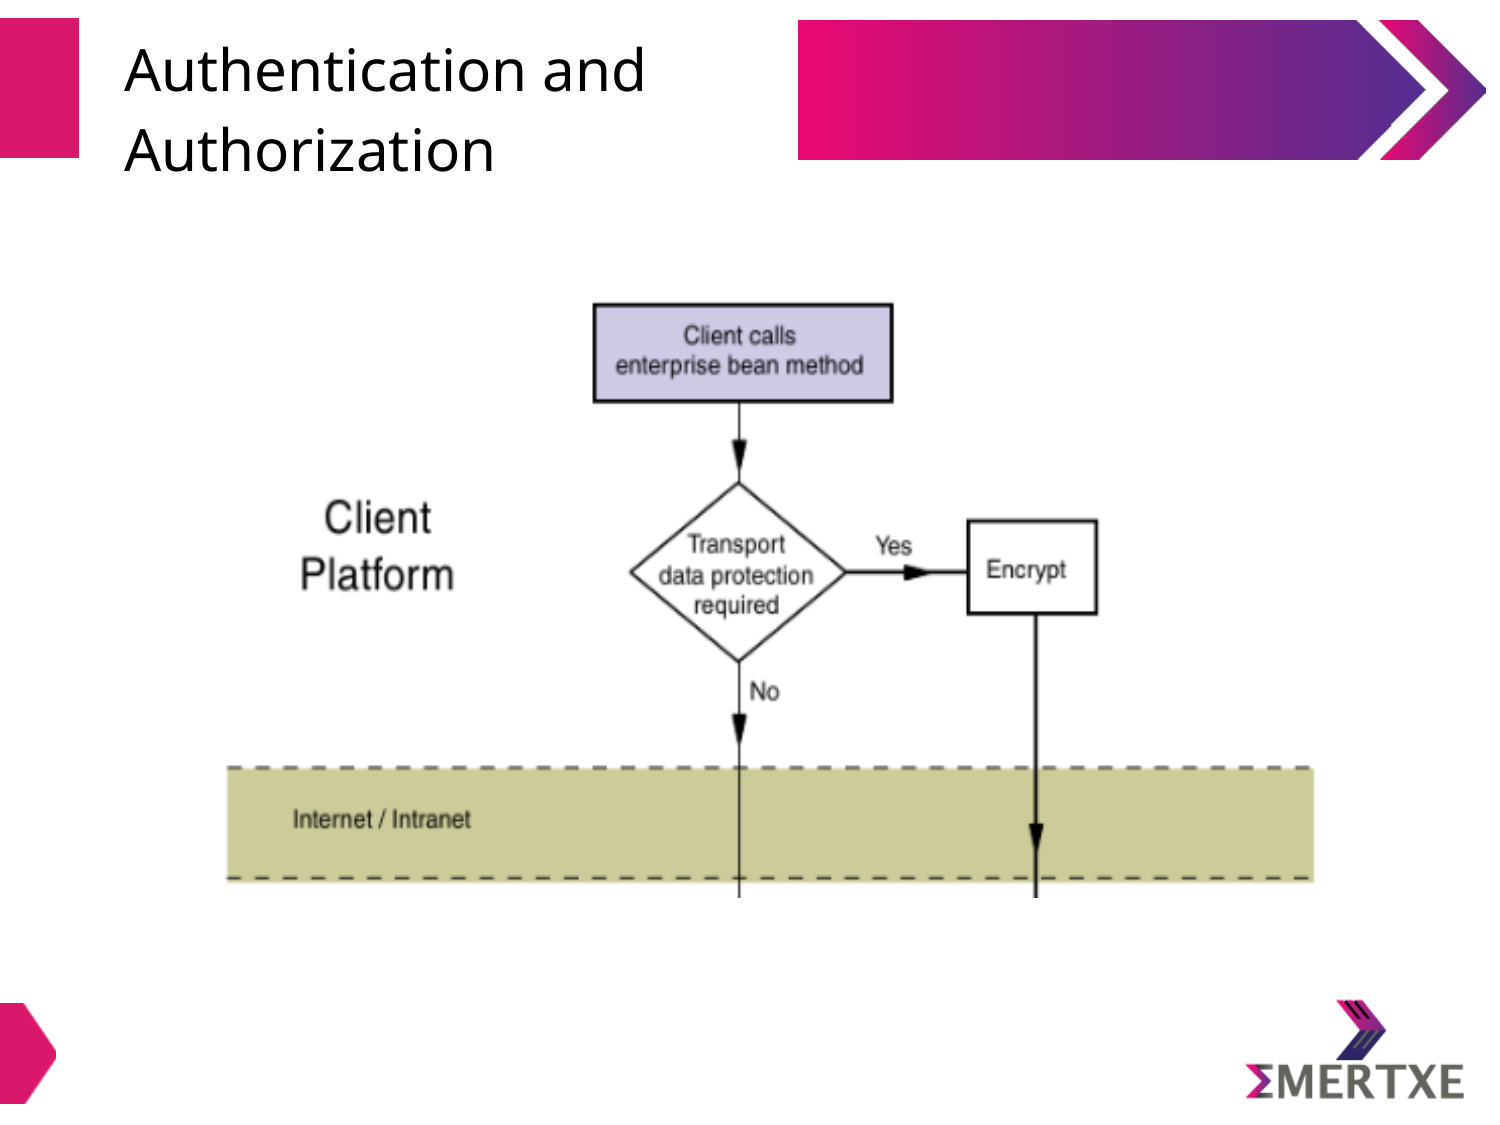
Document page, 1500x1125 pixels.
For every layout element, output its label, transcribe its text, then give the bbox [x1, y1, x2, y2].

picture [1245, 996, 1465, 1099]
picture [177, 277, 1371, 898]
picture [798, 20, 1486, 160]
text_box Authentication and Authorization [109, 22, 724, 174]
